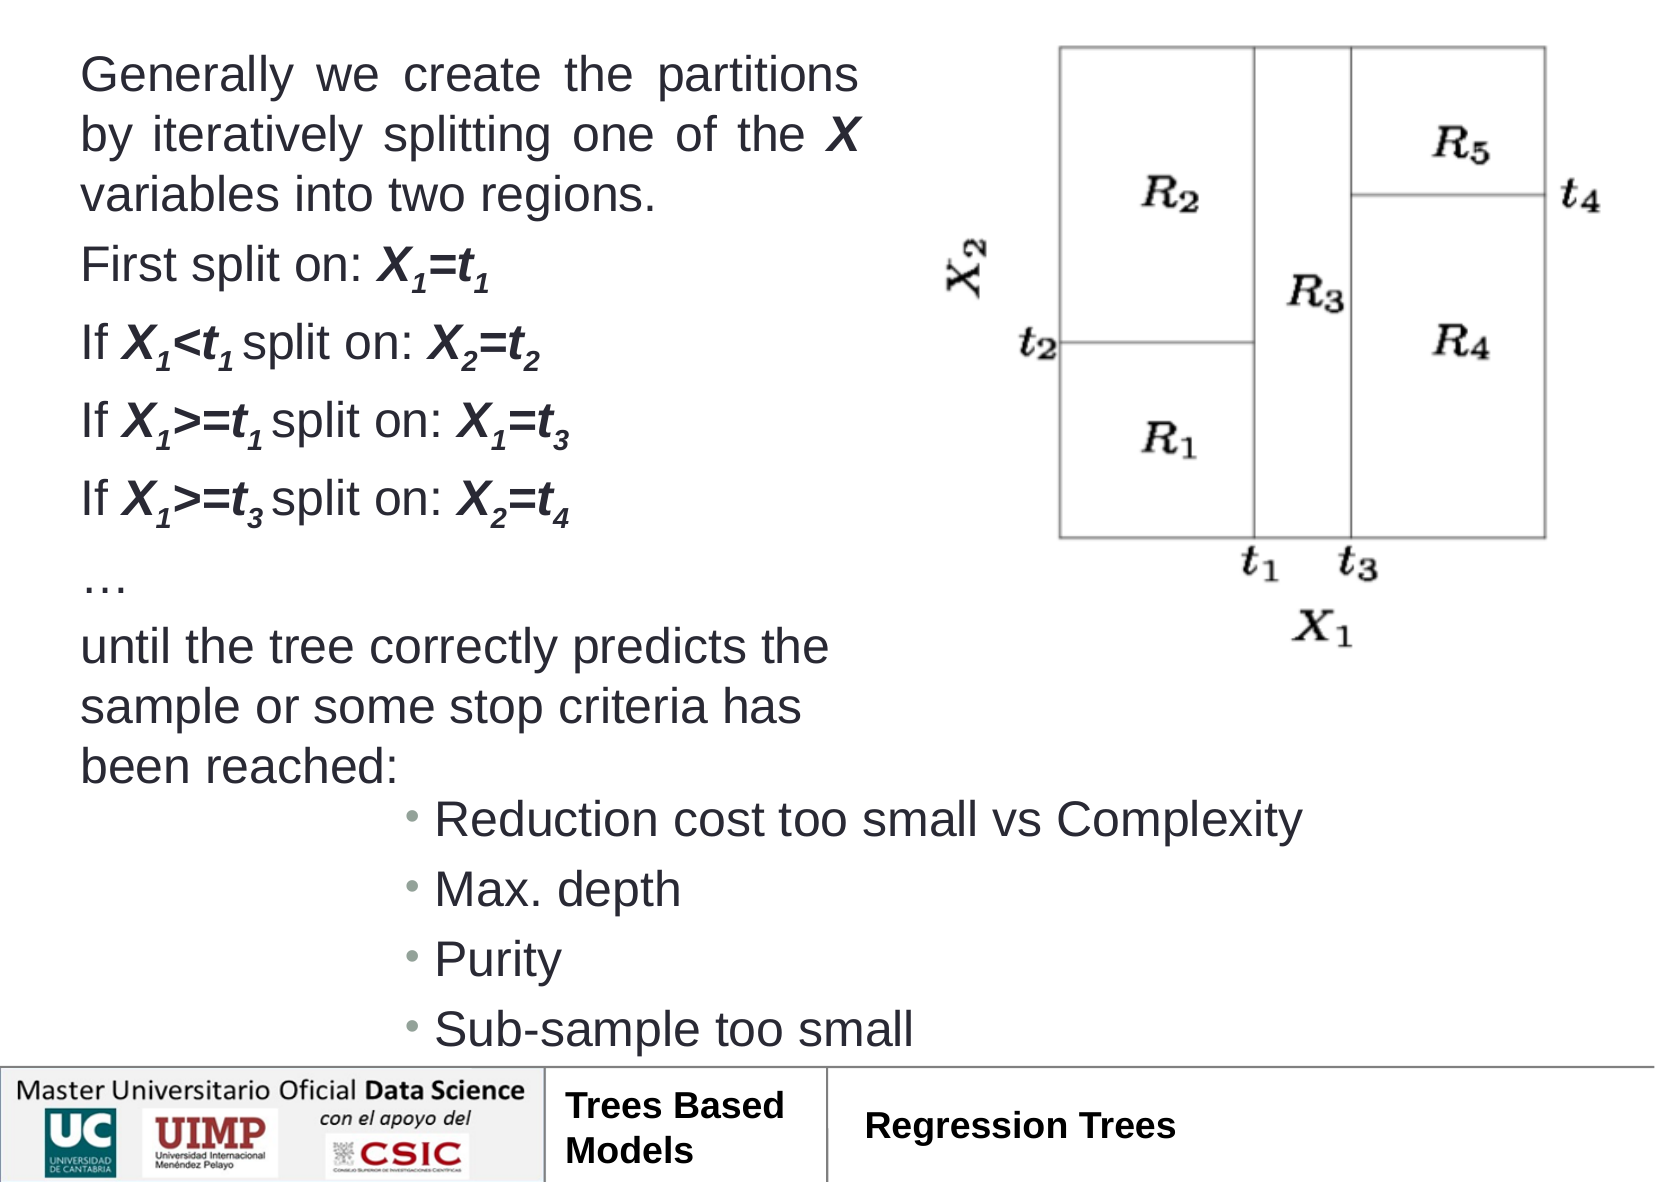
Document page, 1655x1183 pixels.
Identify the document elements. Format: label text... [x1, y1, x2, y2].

text_box Regression Trees [849, 1093, 1524, 1146]
picture [546, 1069, 550, 1182]
picture [935, 36, 1625, 660]
list Generally we create the partitions by iteratively splitting one of the X variables into two regions. First split on: X1=t1 If X1<t1 split on: X2=t2 If X1>=t1 split on: X1=t3 If X1>=t3 split on: X2=t4 … until the tree correctly predicts the sample or some stop criteria has been reached: [35, 33, 876, 840]
list Reduction cost too small vs Complexity Max. depth Purity Sub-sample too small [389, 708, 1630, 1064]
picture [0, 1068, 543, 1182]
